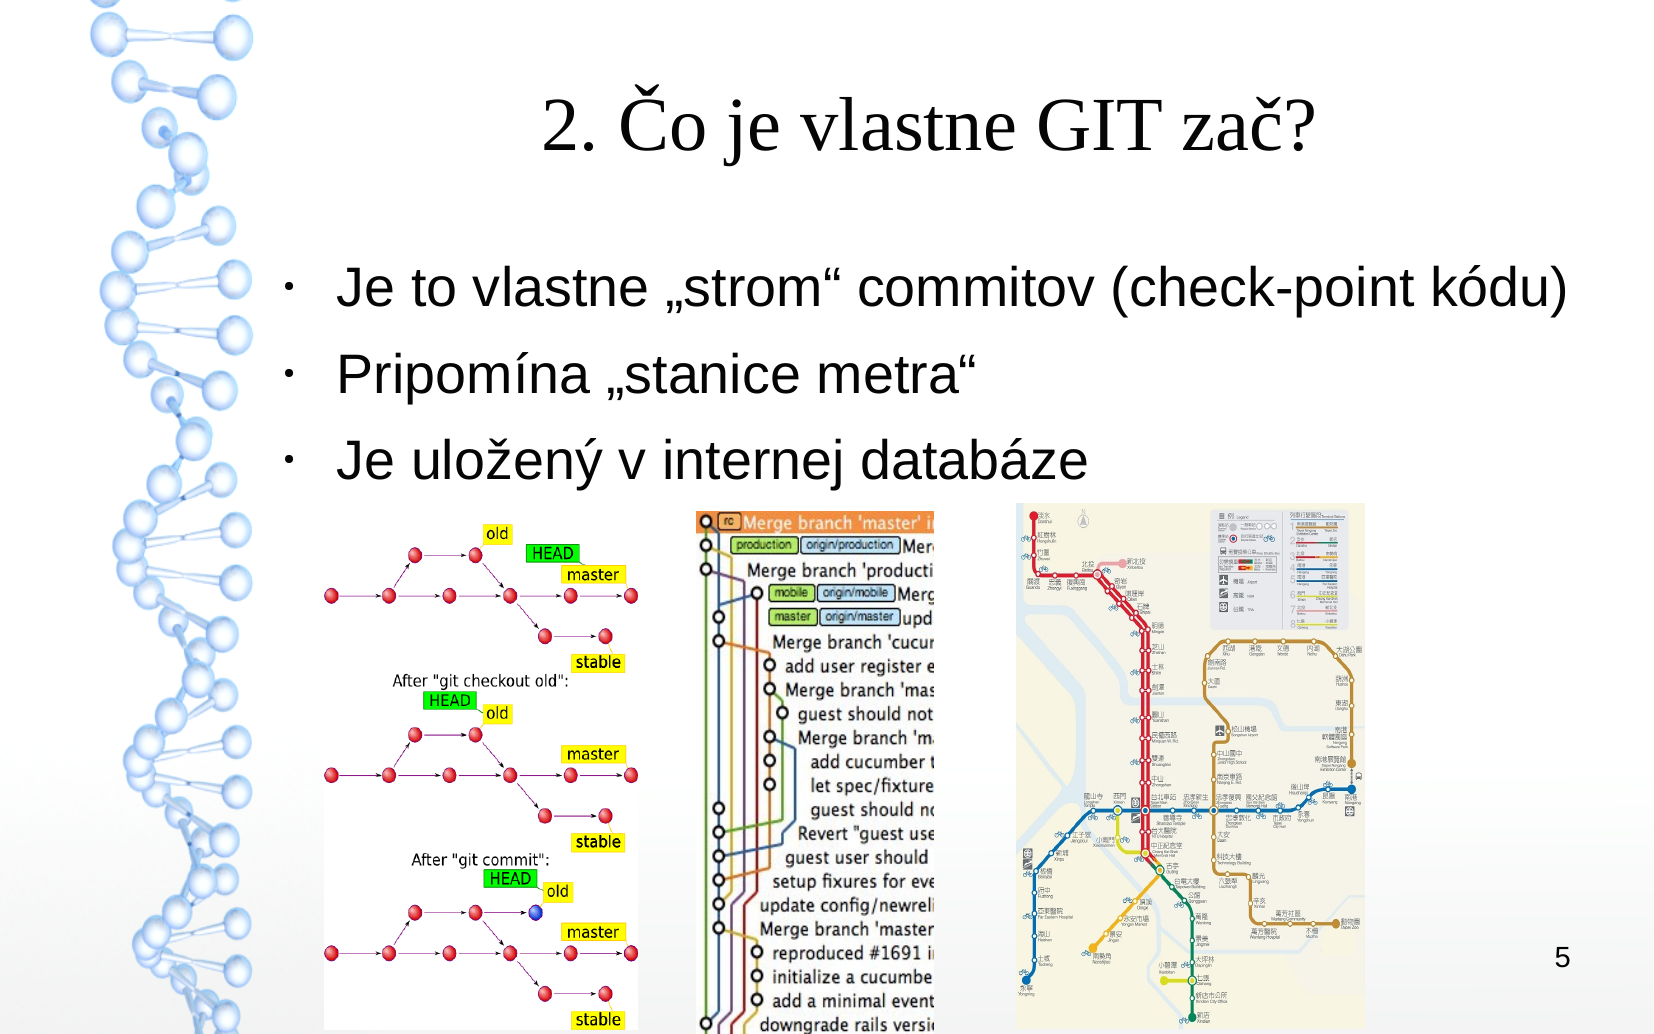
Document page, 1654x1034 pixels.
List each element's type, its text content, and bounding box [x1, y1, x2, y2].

title 2. Čo je vlastne GIT zač? [265, 39, 1595, 210]
picture [0, 0, 1654, 1034]
list Je to vlastne „strom“ commitov (check-point kódu) Pripomína „stanice metra“ Je uložený v internej databáze [265, 255, 1595, 856]
